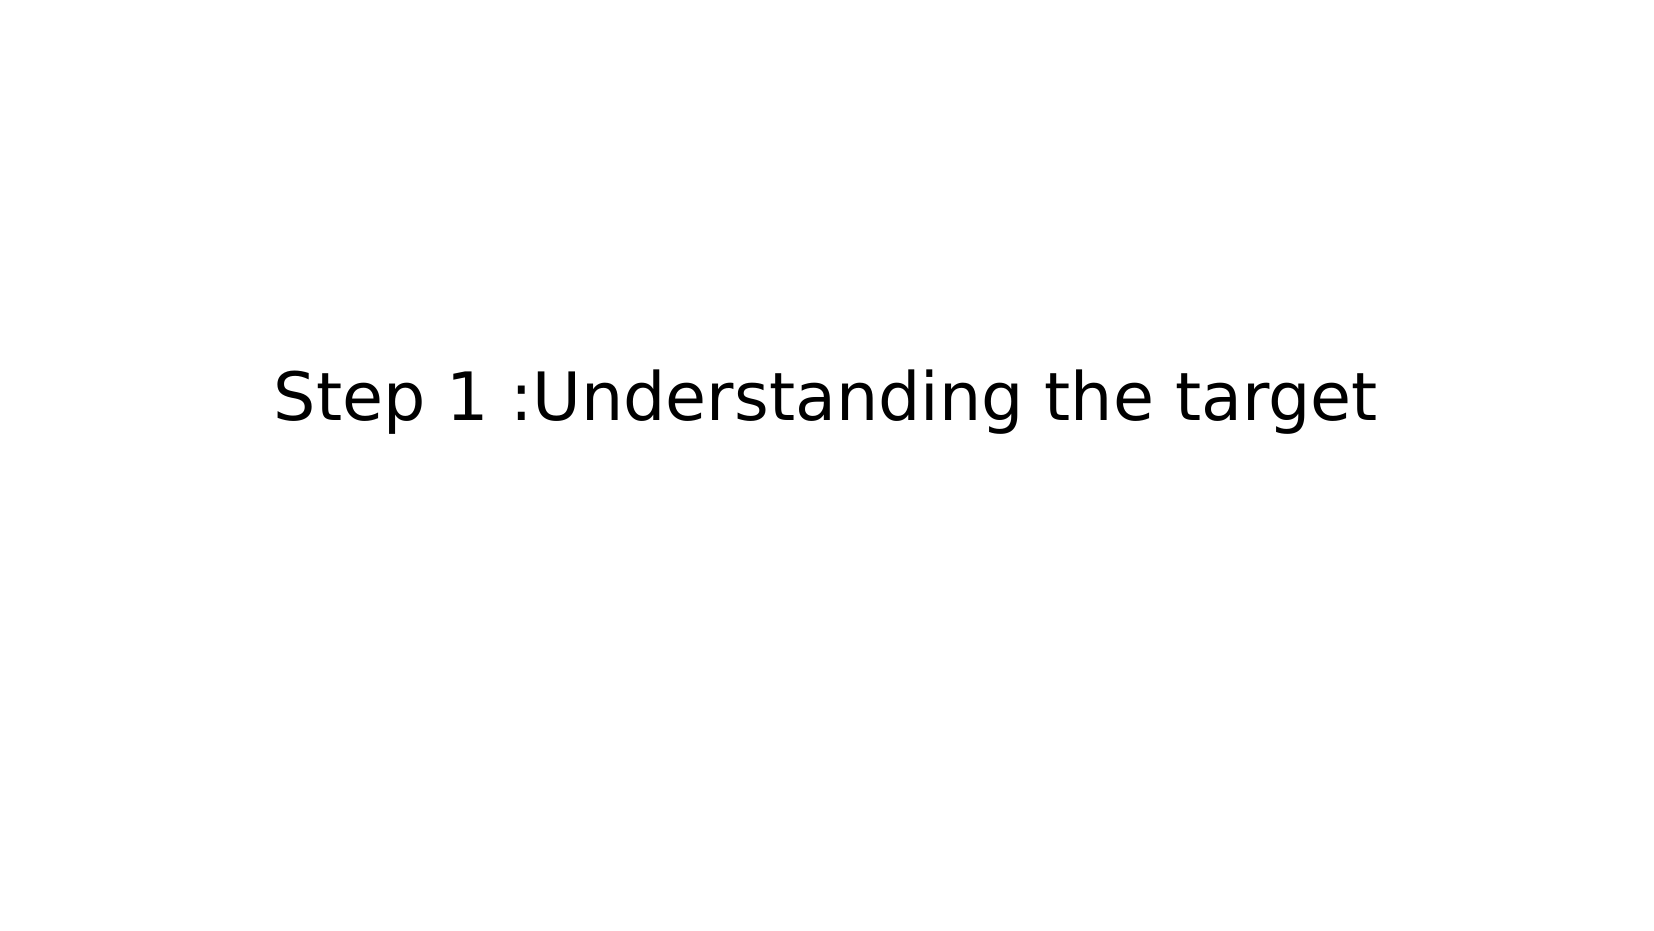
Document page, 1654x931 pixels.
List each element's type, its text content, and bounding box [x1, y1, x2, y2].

subtitle Step 1 :Understanding the target [82, 37, 1571, 757]
